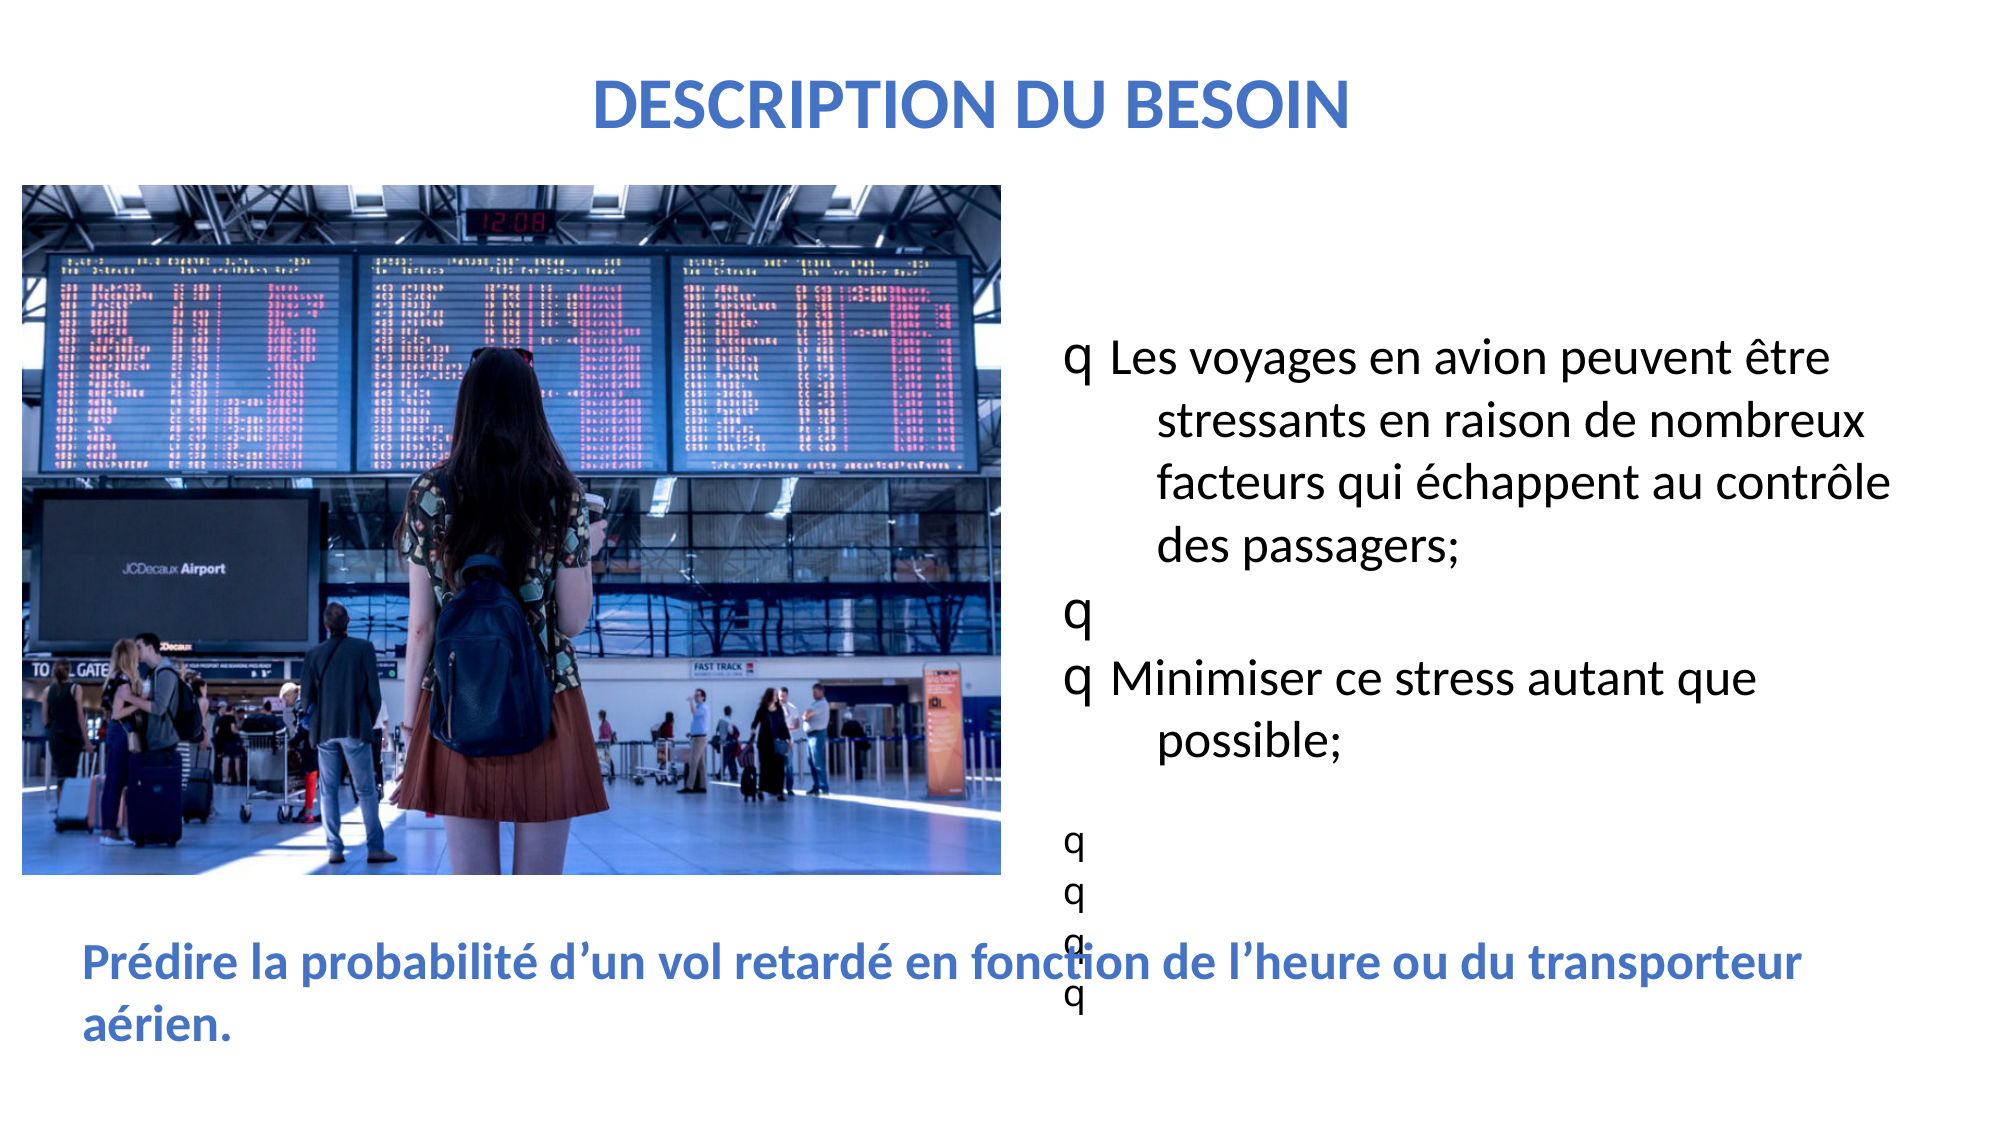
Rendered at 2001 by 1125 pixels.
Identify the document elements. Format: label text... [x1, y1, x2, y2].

picture [22, 185, 1001, 875]
text_box Les voyages en avion peuvent être stressants en raison de nombreux facteurs qui échappent au contrôle des passagers; Minimiser ce stress autant que possible; [1047, 315, 1953, 1000]
text_box DESCRIPTION DU BESOIN [395, 47, 1474, 152]
text_box Prédire la probabilité d’un vol retardé en fonction de l’heure ou du transporteur aérien. [67, 919, 1887, 1061]
